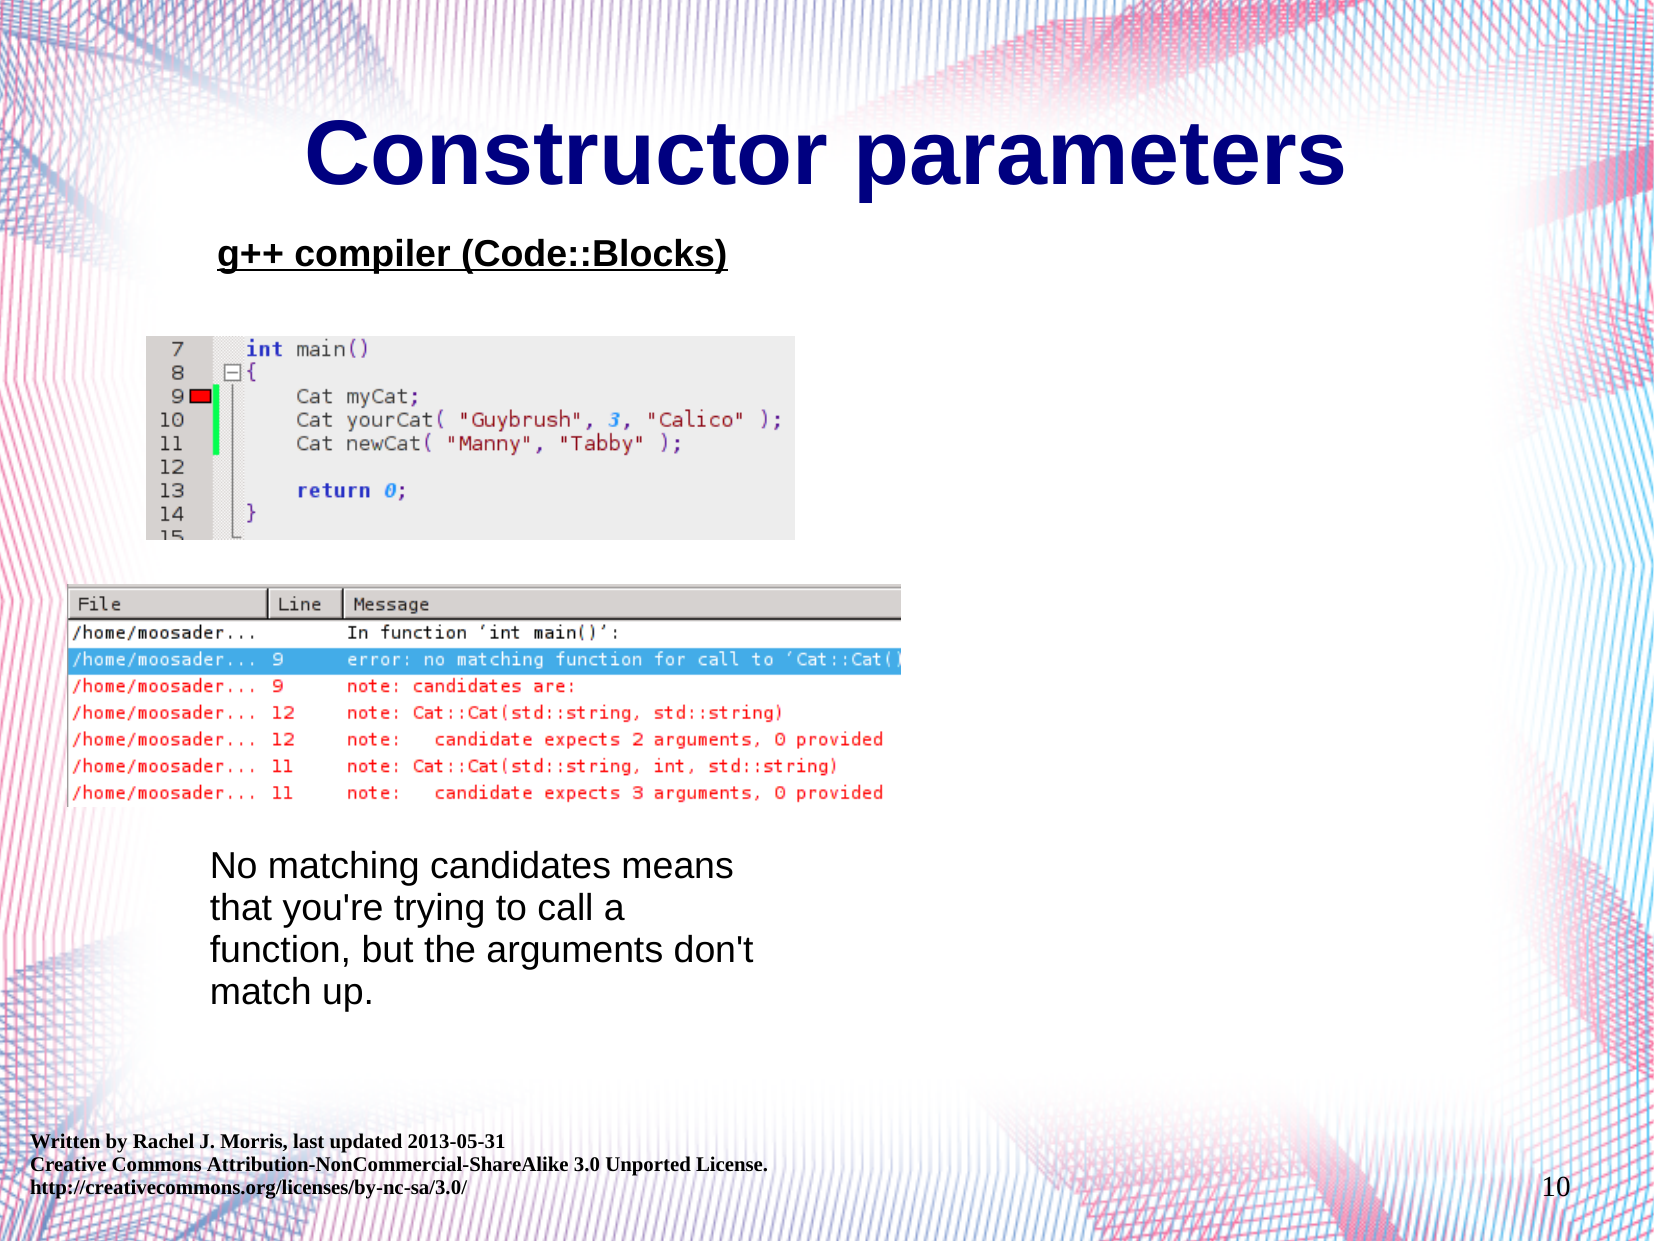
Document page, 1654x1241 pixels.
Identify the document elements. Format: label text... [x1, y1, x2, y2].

picture [0, 0, 1654, 1241]
text_box No matching candidates means that you're trying to call a function, but the arguments don't match up. [195, 837, 781, 1021]
text_box g++ compiler (Code::Blocks) [105, 225, 841, 282]
title Constructor parameters [82, 49, 1571, 257]
